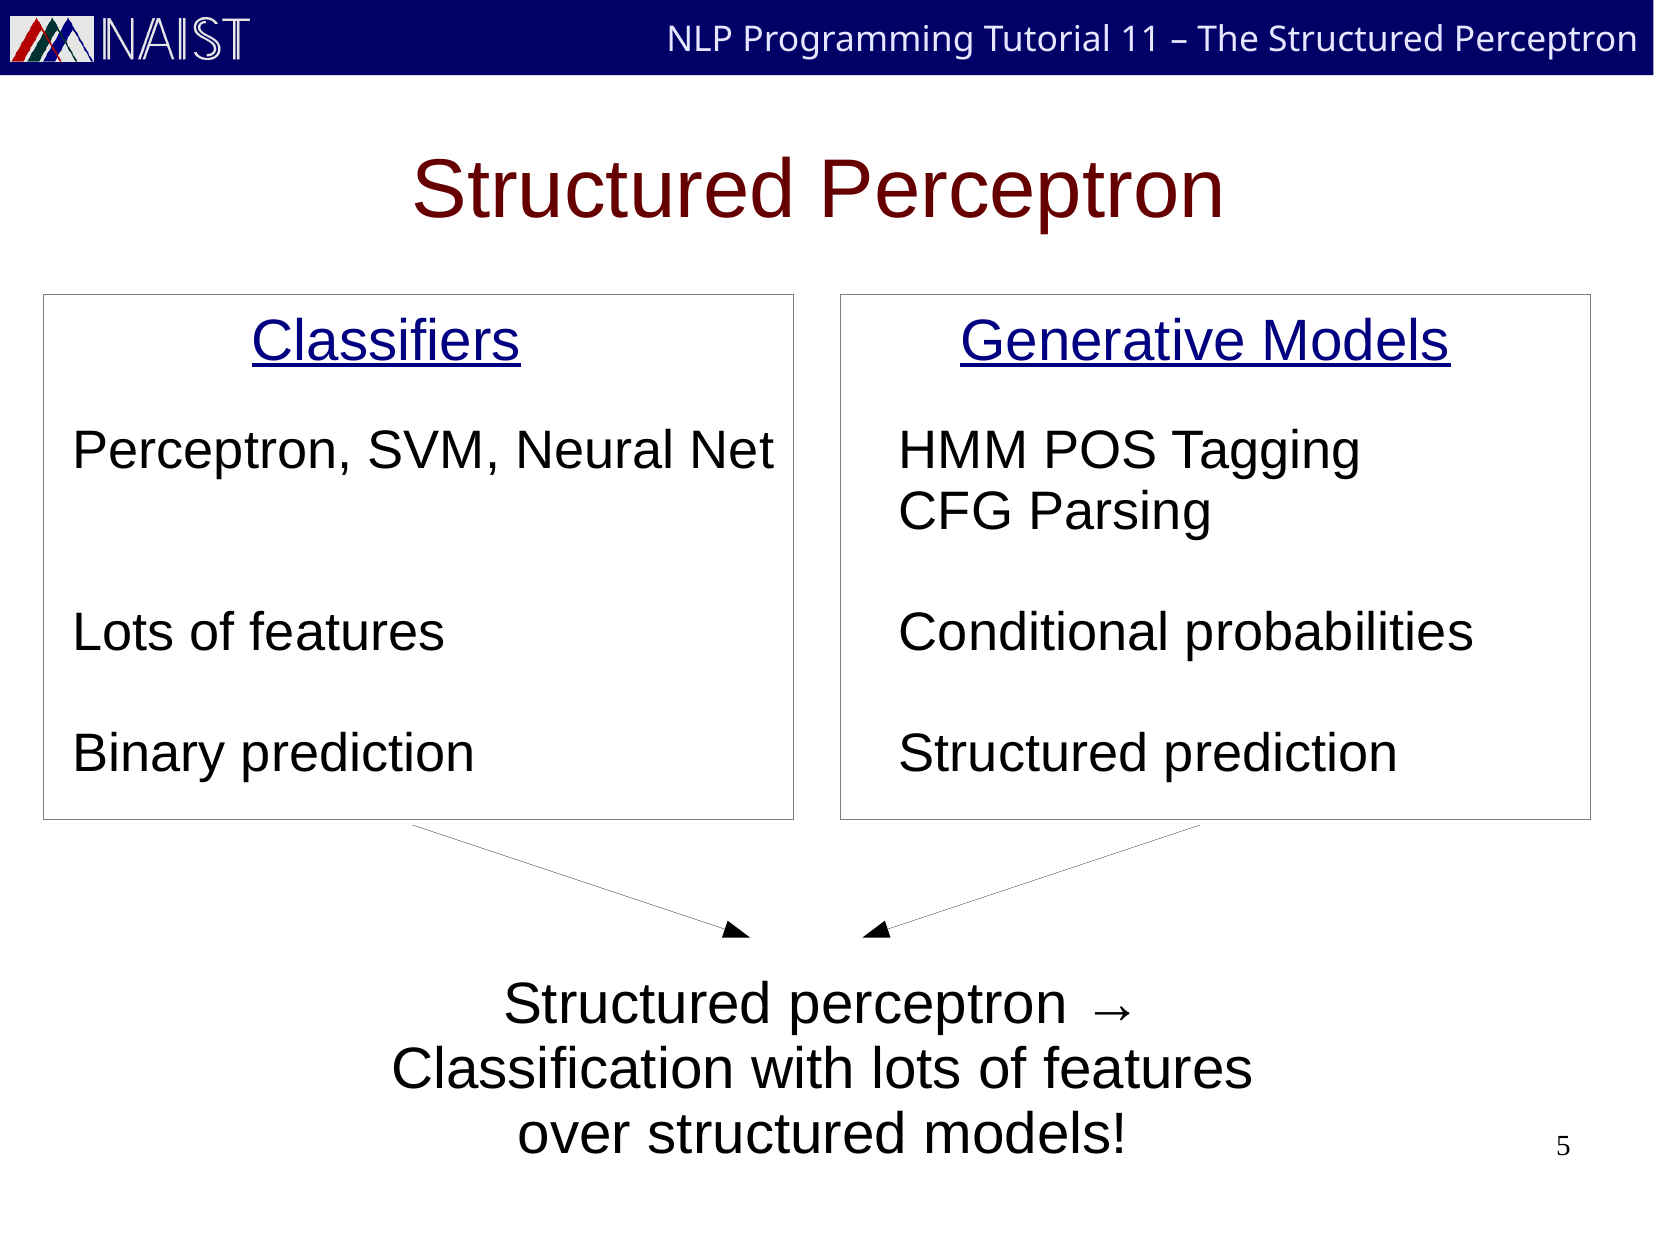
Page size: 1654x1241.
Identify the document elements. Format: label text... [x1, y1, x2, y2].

text_box HMM POS Tagging CFG Parsing Conditional probabilities Structured prediction [883, 412, 1491, 791]
text_box Generative Models [945, 300, 1466, 380]
text_box Classifiers [236, 300, 537, 380]
title Structured Perceptron [75, 92, 1564, 285]
text_box Structured perceptron → Classification with lots of features over structured models! [376, 963, 1271, 1174]
picture [10, 16, 94, 62]
text_box Perceptron, SVM, Neural Net Lots of features Binary prediction [57, 412, 790, 791]
picture [102, 17, 251, 60]
